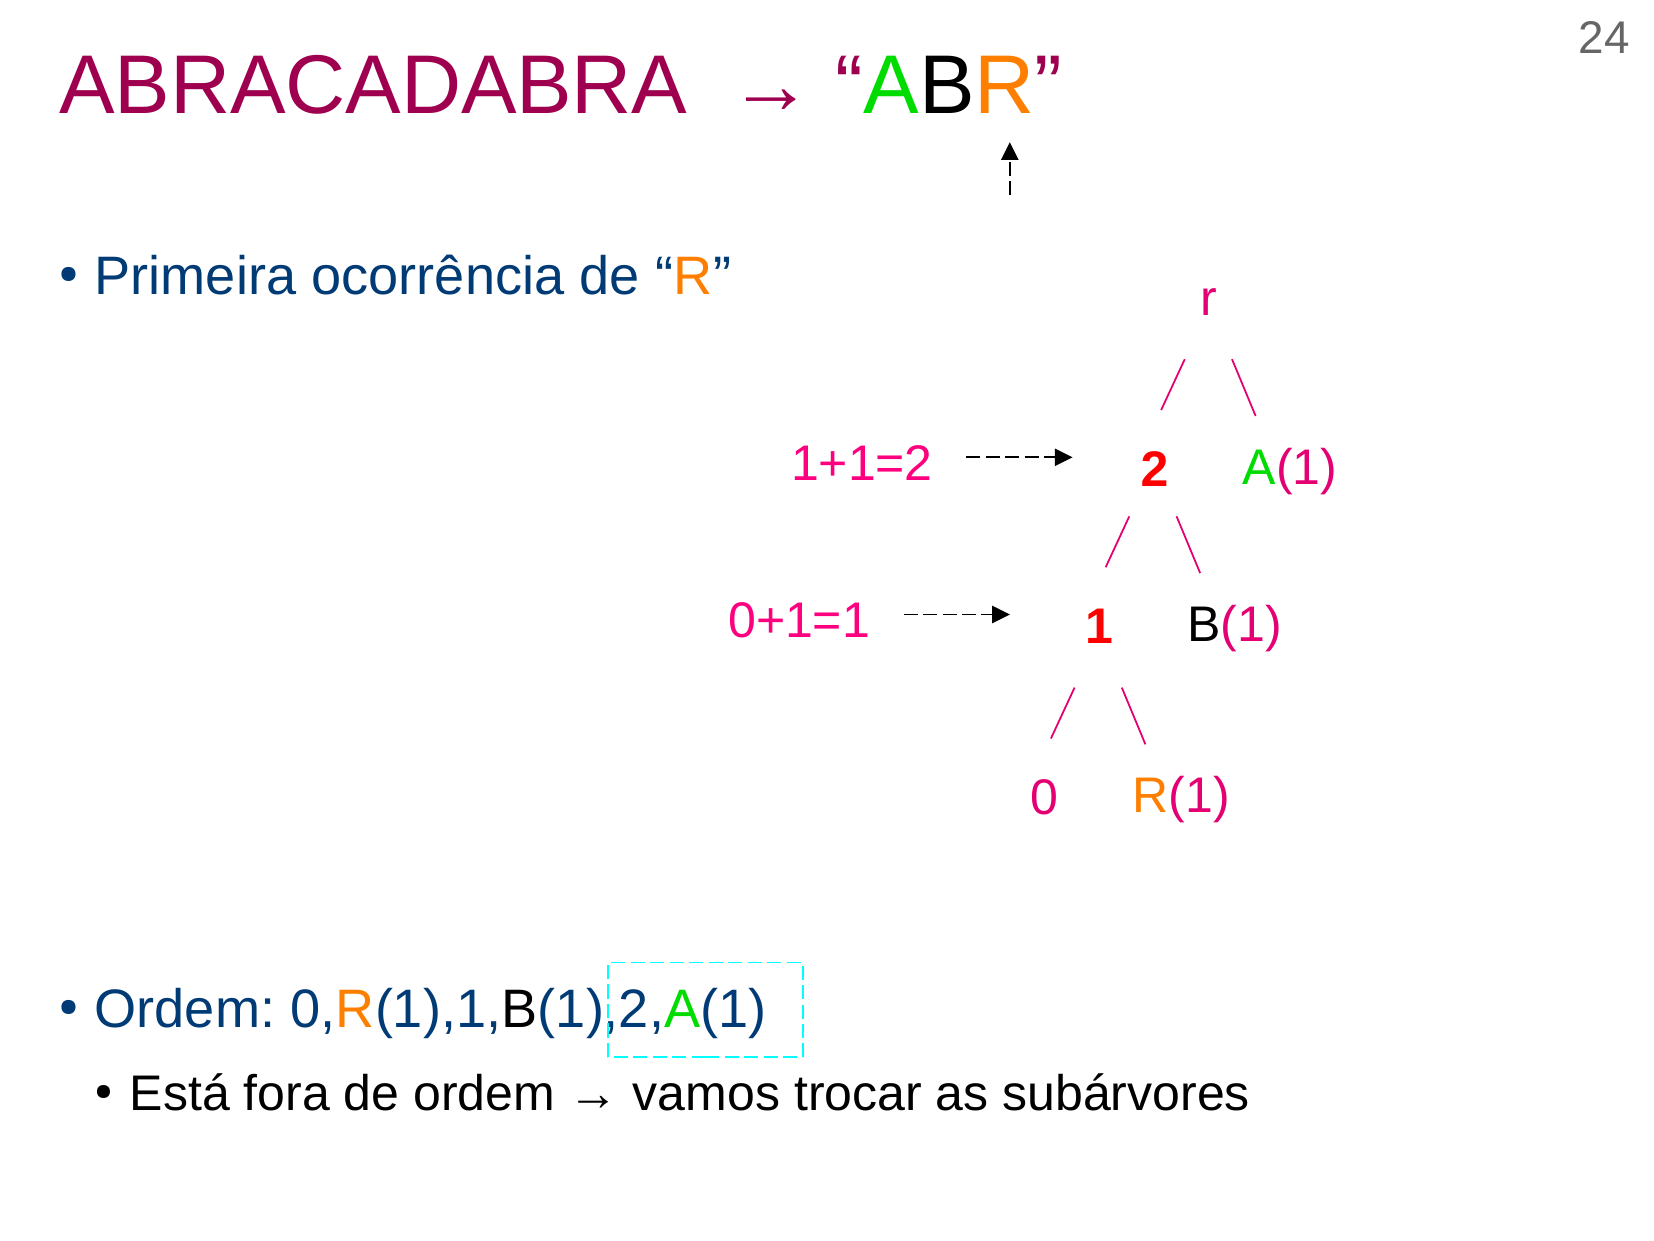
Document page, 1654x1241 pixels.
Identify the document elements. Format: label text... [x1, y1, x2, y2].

text_box B(1) [1172, 588, 1323, 660]
text_box 1 [1070, 590, 1124, 662]
text_box 0 [1015, 762, 1069, 833]
text_box r [1185, 262, 1233, 334]
text_box 2 [1125, 433, 1179, 505]
list Primeira ocorrência de “R” Ordem: 0,R(1),1,B(1),2,A(1) Está fora de ordem → vamos trocar as subárvores [59, 236, 1595, 1211]
text_box 0+1=1 [713, 584, 885, 656]
text_box R(1) [1118, 759, 1282, 845]
text_box 1+1=2 [776, 427, 948, 499]
text_box A(1) [1228, 431, 1388, 503]
title ABRACADABRA → “ABR” [59, 29, 1595, 148]
